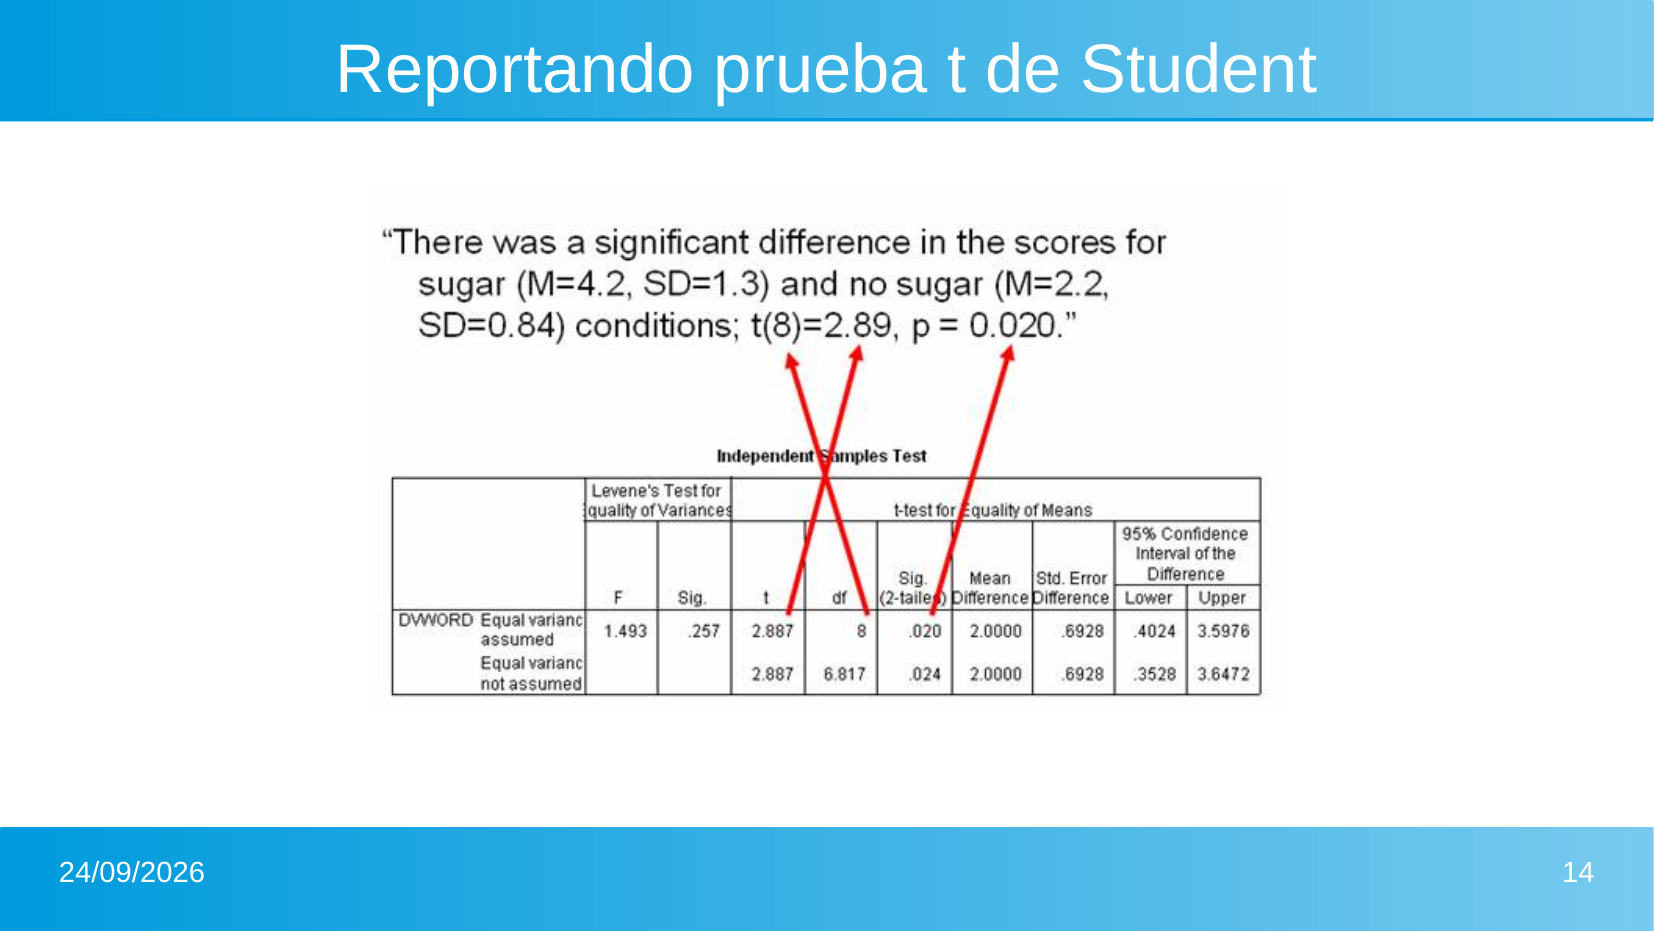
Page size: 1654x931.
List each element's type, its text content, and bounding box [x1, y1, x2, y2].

picture [367, 187, 1287, 708]
title Reportando prueba t de Student [59, 29, 1595, 108]
